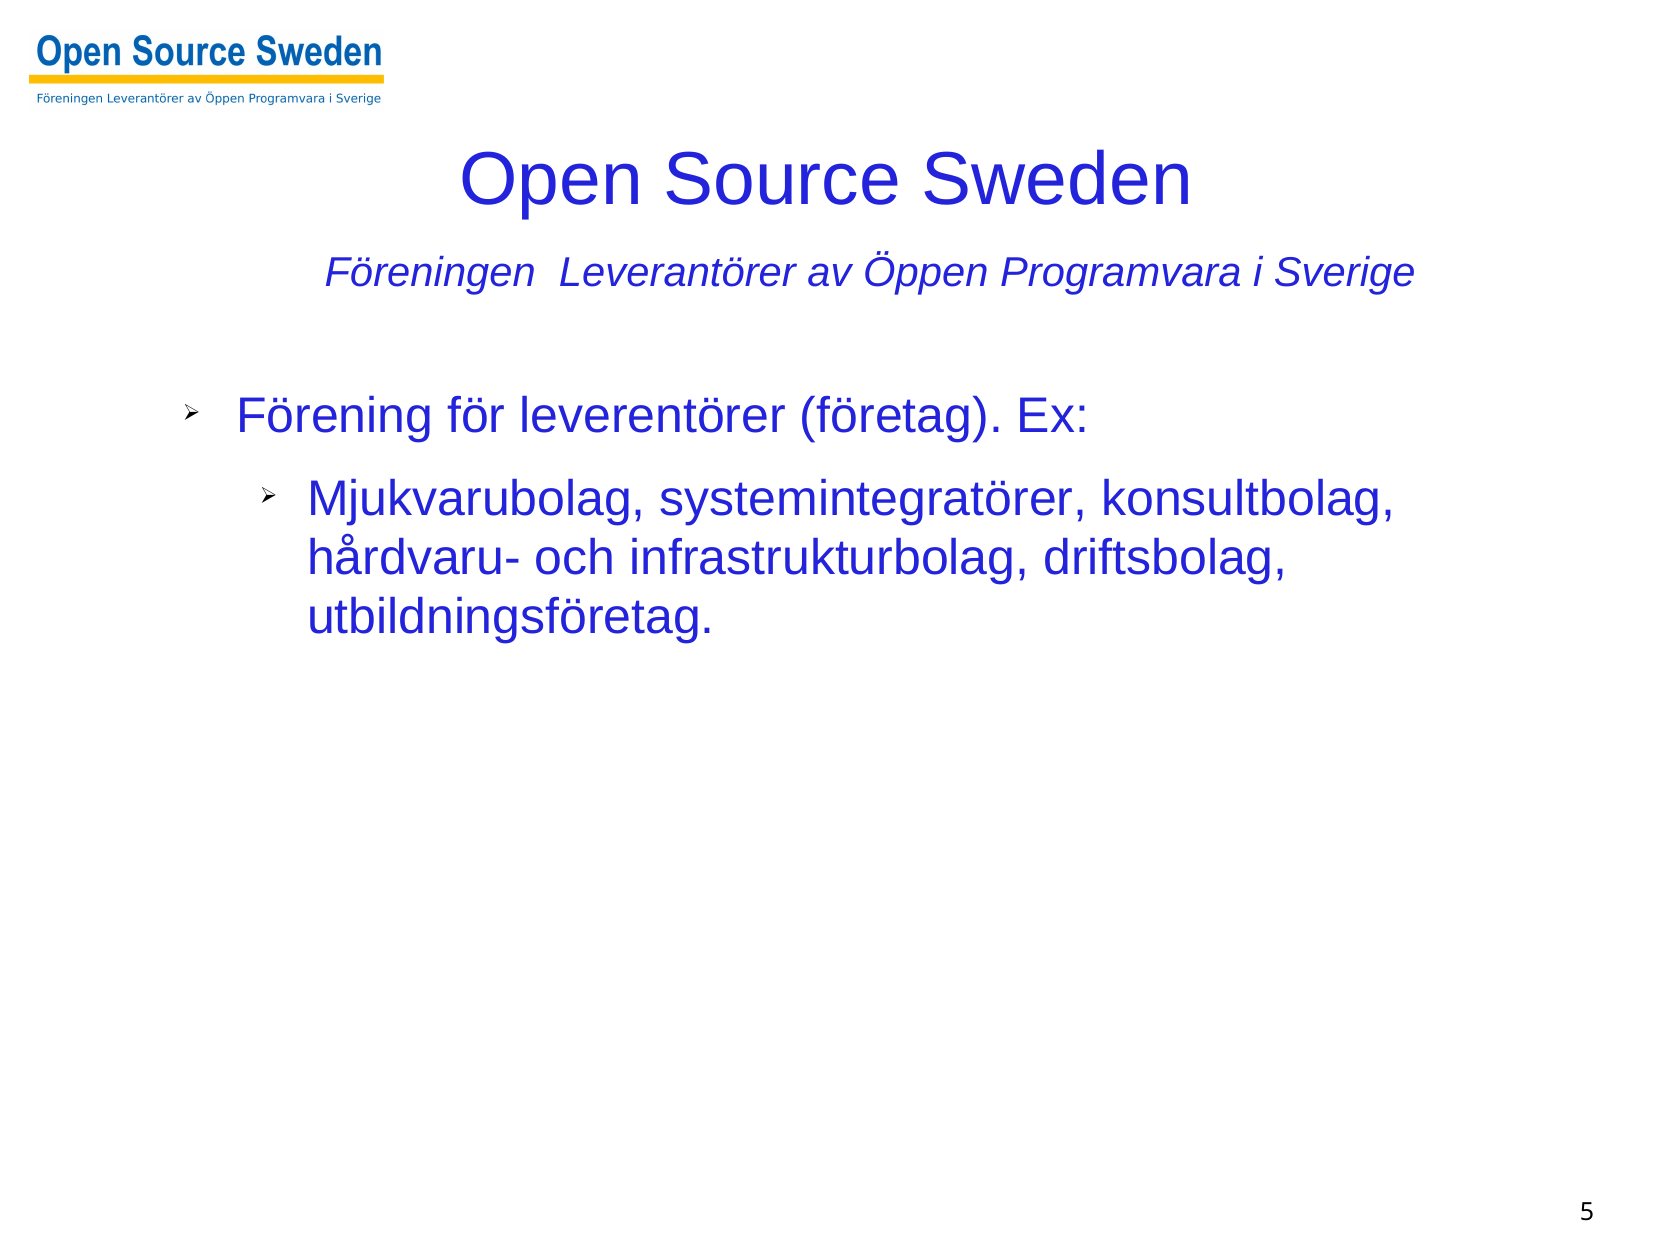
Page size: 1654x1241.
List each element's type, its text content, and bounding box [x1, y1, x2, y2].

list Föreningen Leverantörer av Öppen Programvara i Sverige [324, 236, 1429, 325]
list Förening för leverentörer (företag). Ex: Mjukvarubolag, systemintegratörer, konsultbolag, hårdvaru- och infrastrukturbolag, driftsbolag, utbildningsföretag. [165, 383, 1535, 1105]
picture [29, 29, 384, 112]
title Open Source Sweden [82, 114, 1571, 243]
